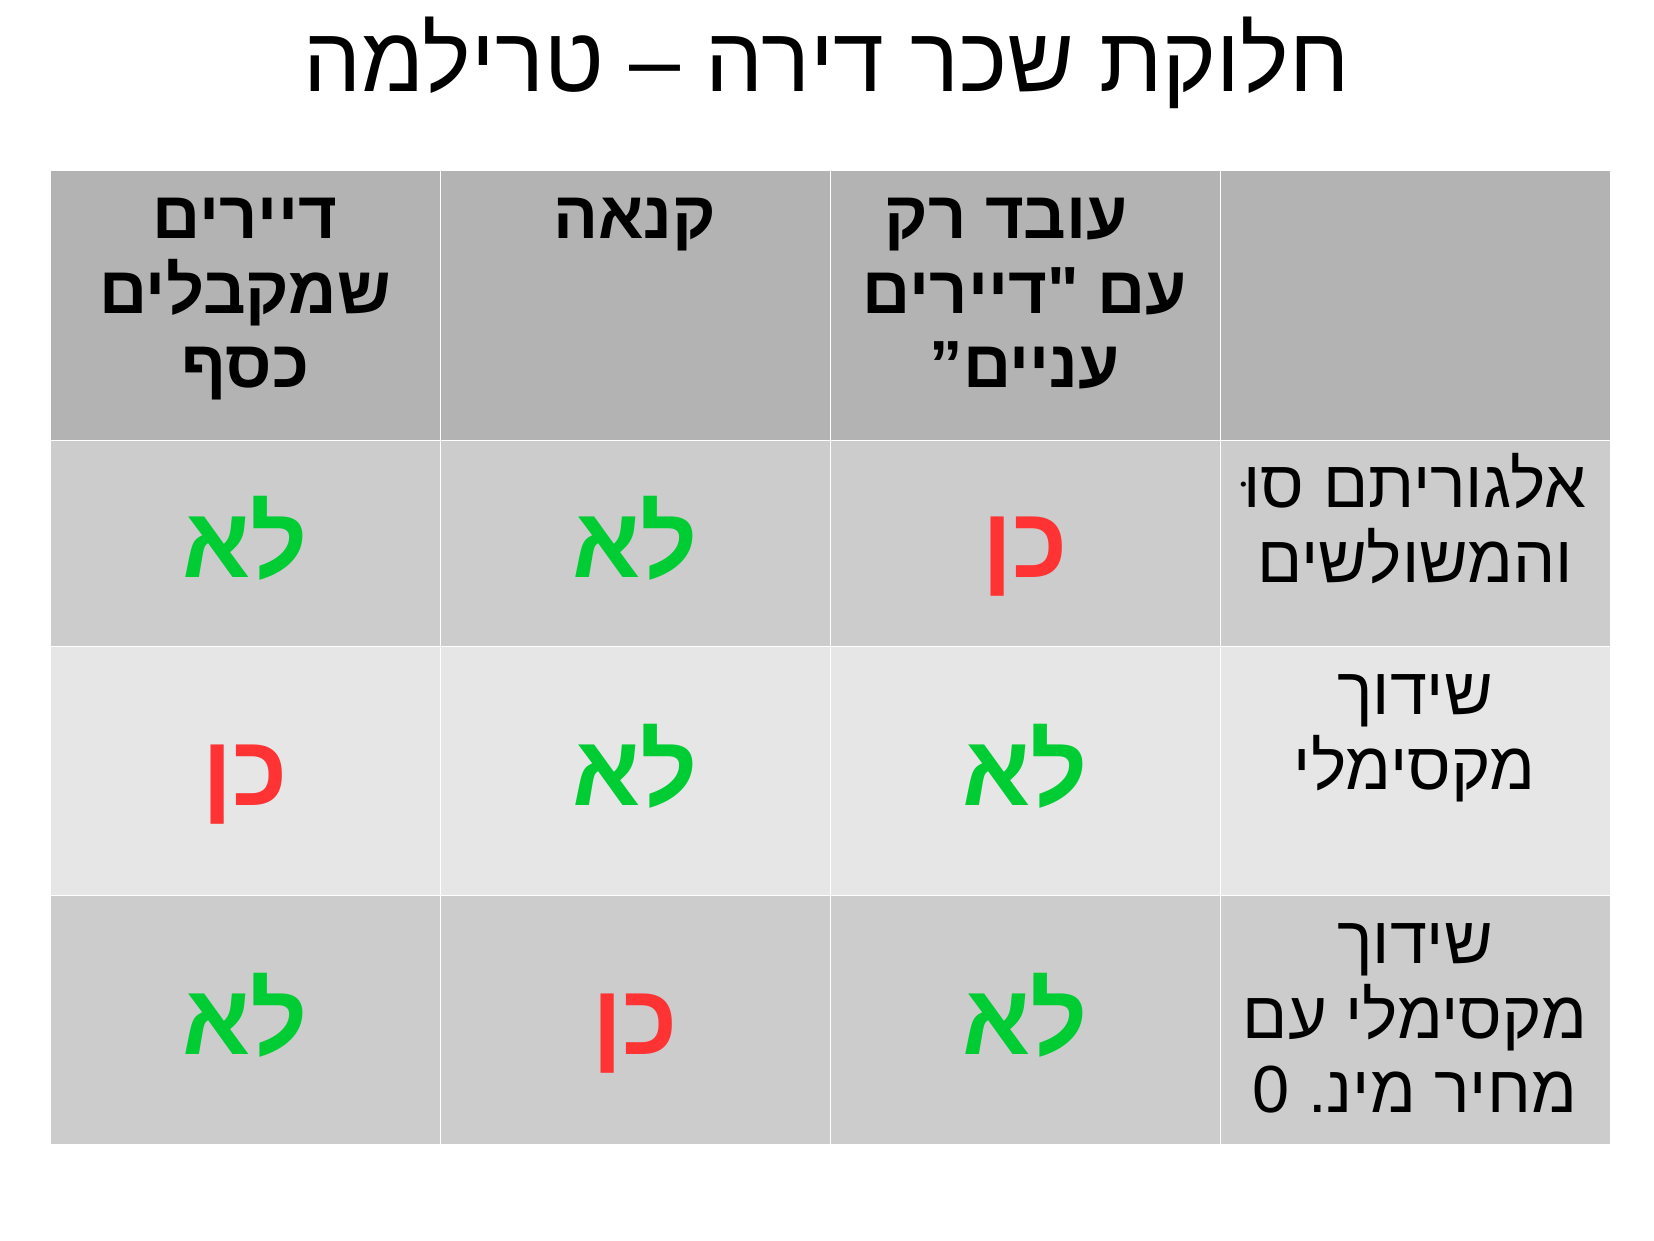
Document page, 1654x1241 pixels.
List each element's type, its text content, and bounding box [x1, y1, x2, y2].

table_cell כן [441, 896, 830, 1144]
table_cell אלגוריתם סוּ והמשולשים [1221, 441, 1610, 646]
table_cell לא [831, 647, 1220, 895]
table_cell כן [51, 647, 440, 895]
table_cell כן [831, 441, 1220, 646]
table_cell לא [831, 896, 1220, 1144]
table_cell לא [51, 896, 440, 1144]
table_cell שידוך מקסימלי [1221, 647, 1610, 895]
table_cell לא [441, 647, 830, 895]
table_header [1221, 171, 1610, 440]
table_cell לא [51, 441, 440, 646]
table_header עובד רק עם "דיירים עניים” [831, 171, 1220, 440]
title חלוקת שכר דירה – טרילמה [0, 0, 1654, 136]
table_cell שידוך מקסימלי עם מחיר מינ. 0 [1221, 896, 1610, 1144]
table_header קנאה [441, 171, 830, 440]
table_cell לא [441, 441, 830, 646]
table_header דיירים שמקבלים כסף [51, 171, 440, 440]
